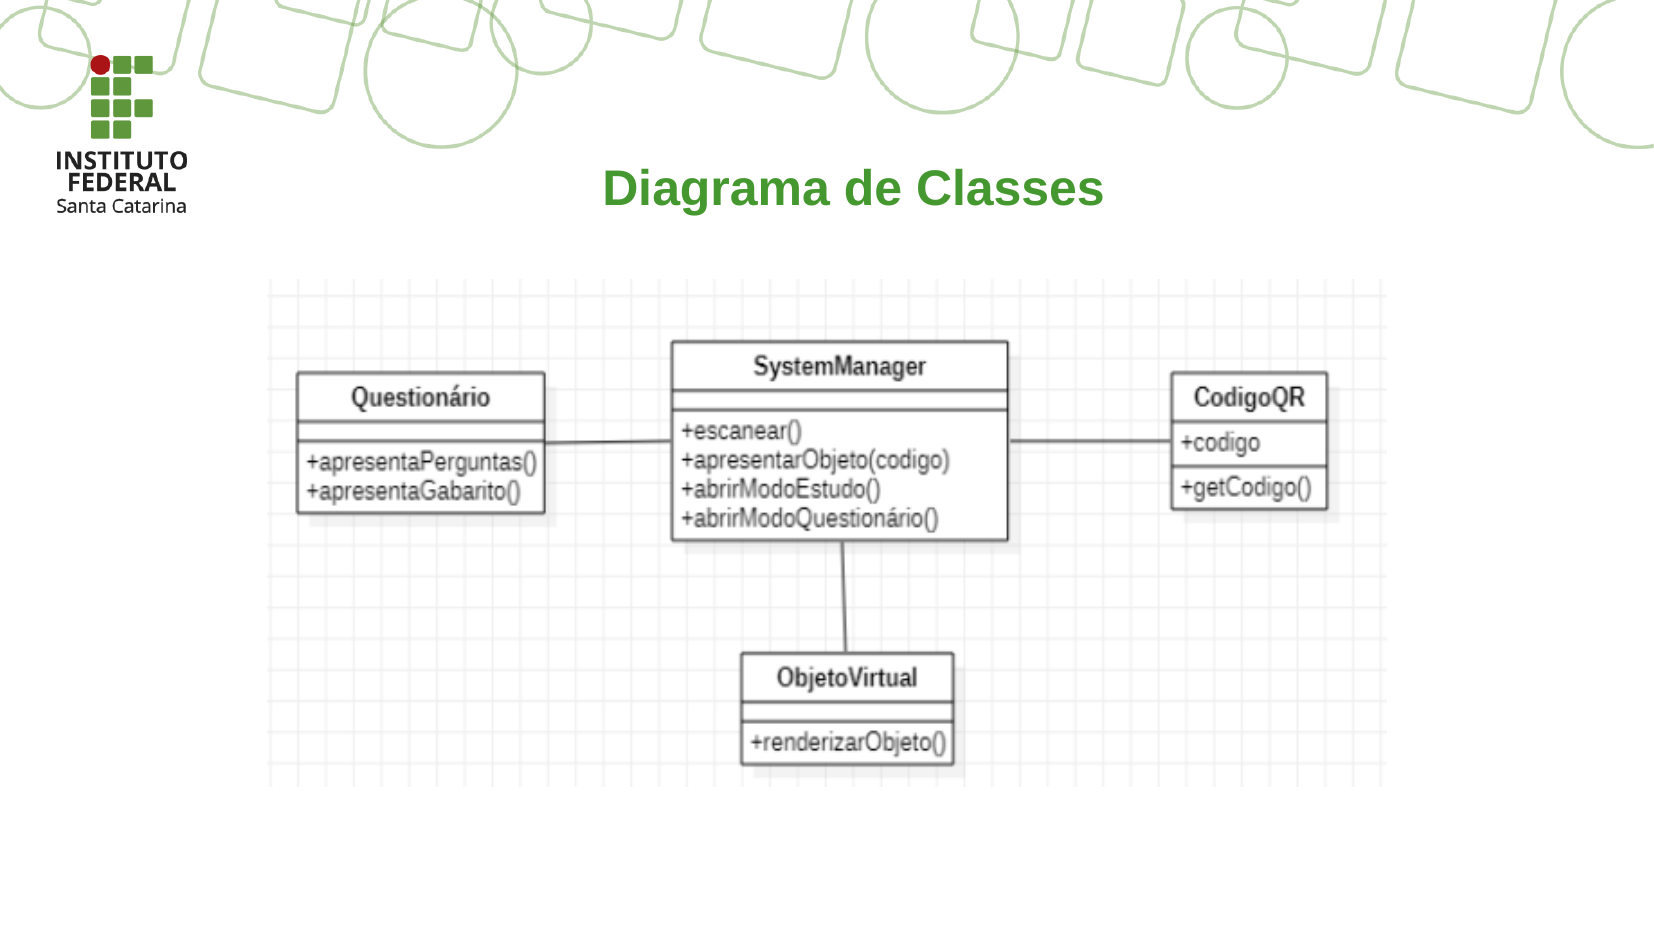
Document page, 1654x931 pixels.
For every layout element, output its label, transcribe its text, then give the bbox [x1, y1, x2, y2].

picture [267, 279, 1387, 787]
title Diagrama de Classes [198, 155, 1510, 217]
